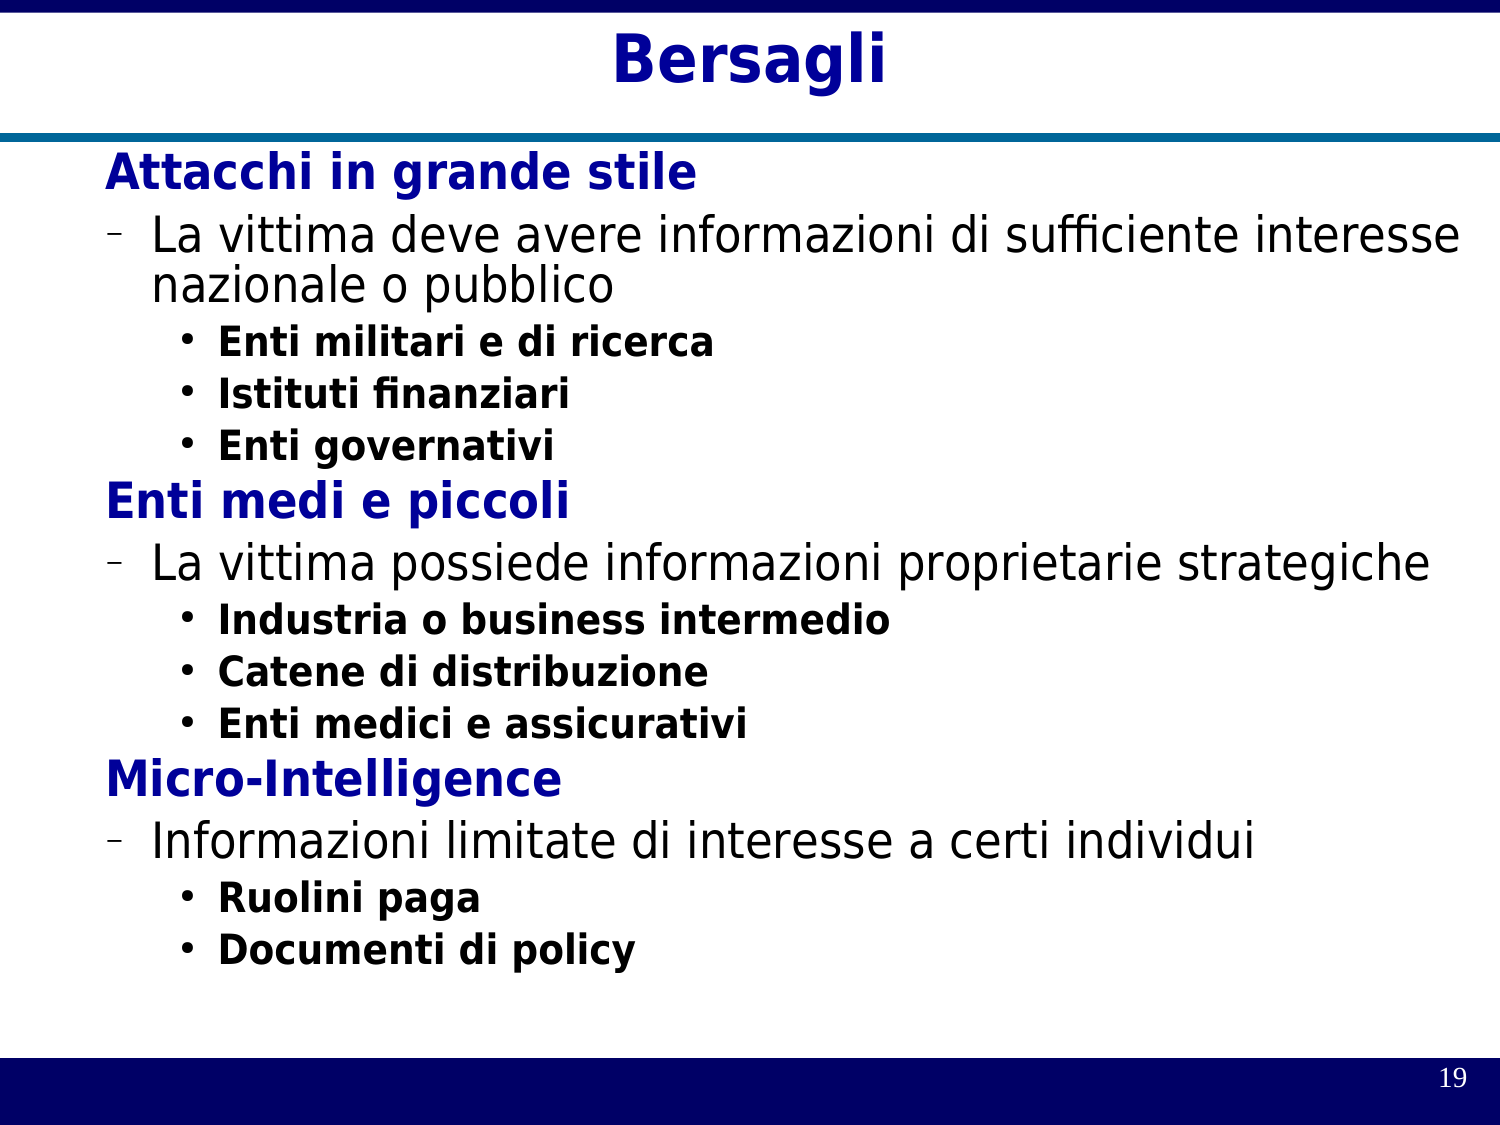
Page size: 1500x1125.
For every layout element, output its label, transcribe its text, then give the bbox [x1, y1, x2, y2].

title Bersagli [30, 0, 1471, 126]
list Attacchi in grande stile La vittima deve avere informazioni di sufficiente interesse nazionale o pubblico Enti militari e di ricerca Istituti finanziari Enti governativi Enti medi e piccoli La vittima possiede informazioni proprietarie strategiche Industria o business intermedio Catene di distribuzione Enti medici e assicurativi Micro-Intelligence Informazioni limitate di interesse a certi individui Ruolini paga Documenti di policy [30, 149, 1471, 1041]
